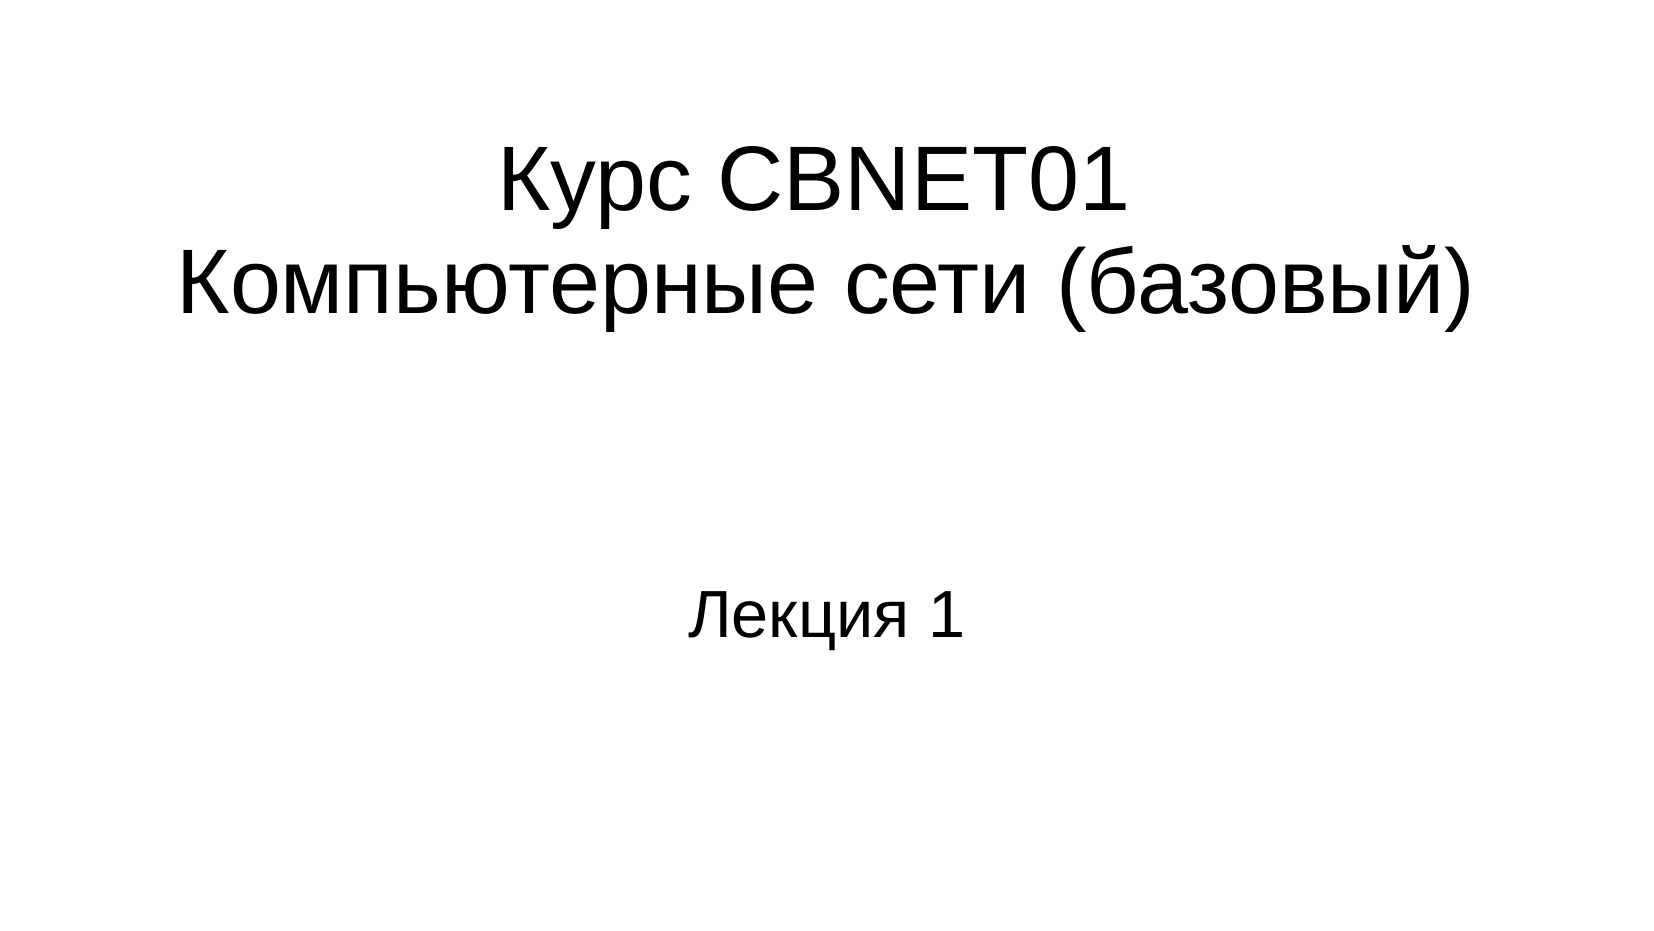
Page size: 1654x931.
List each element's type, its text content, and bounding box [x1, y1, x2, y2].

subtitle Лекция 1 [82, 472, 1571, 758]
title Курс CBNET01 Компьютерные сети (базовый) [82, 127, 1571, 333]
